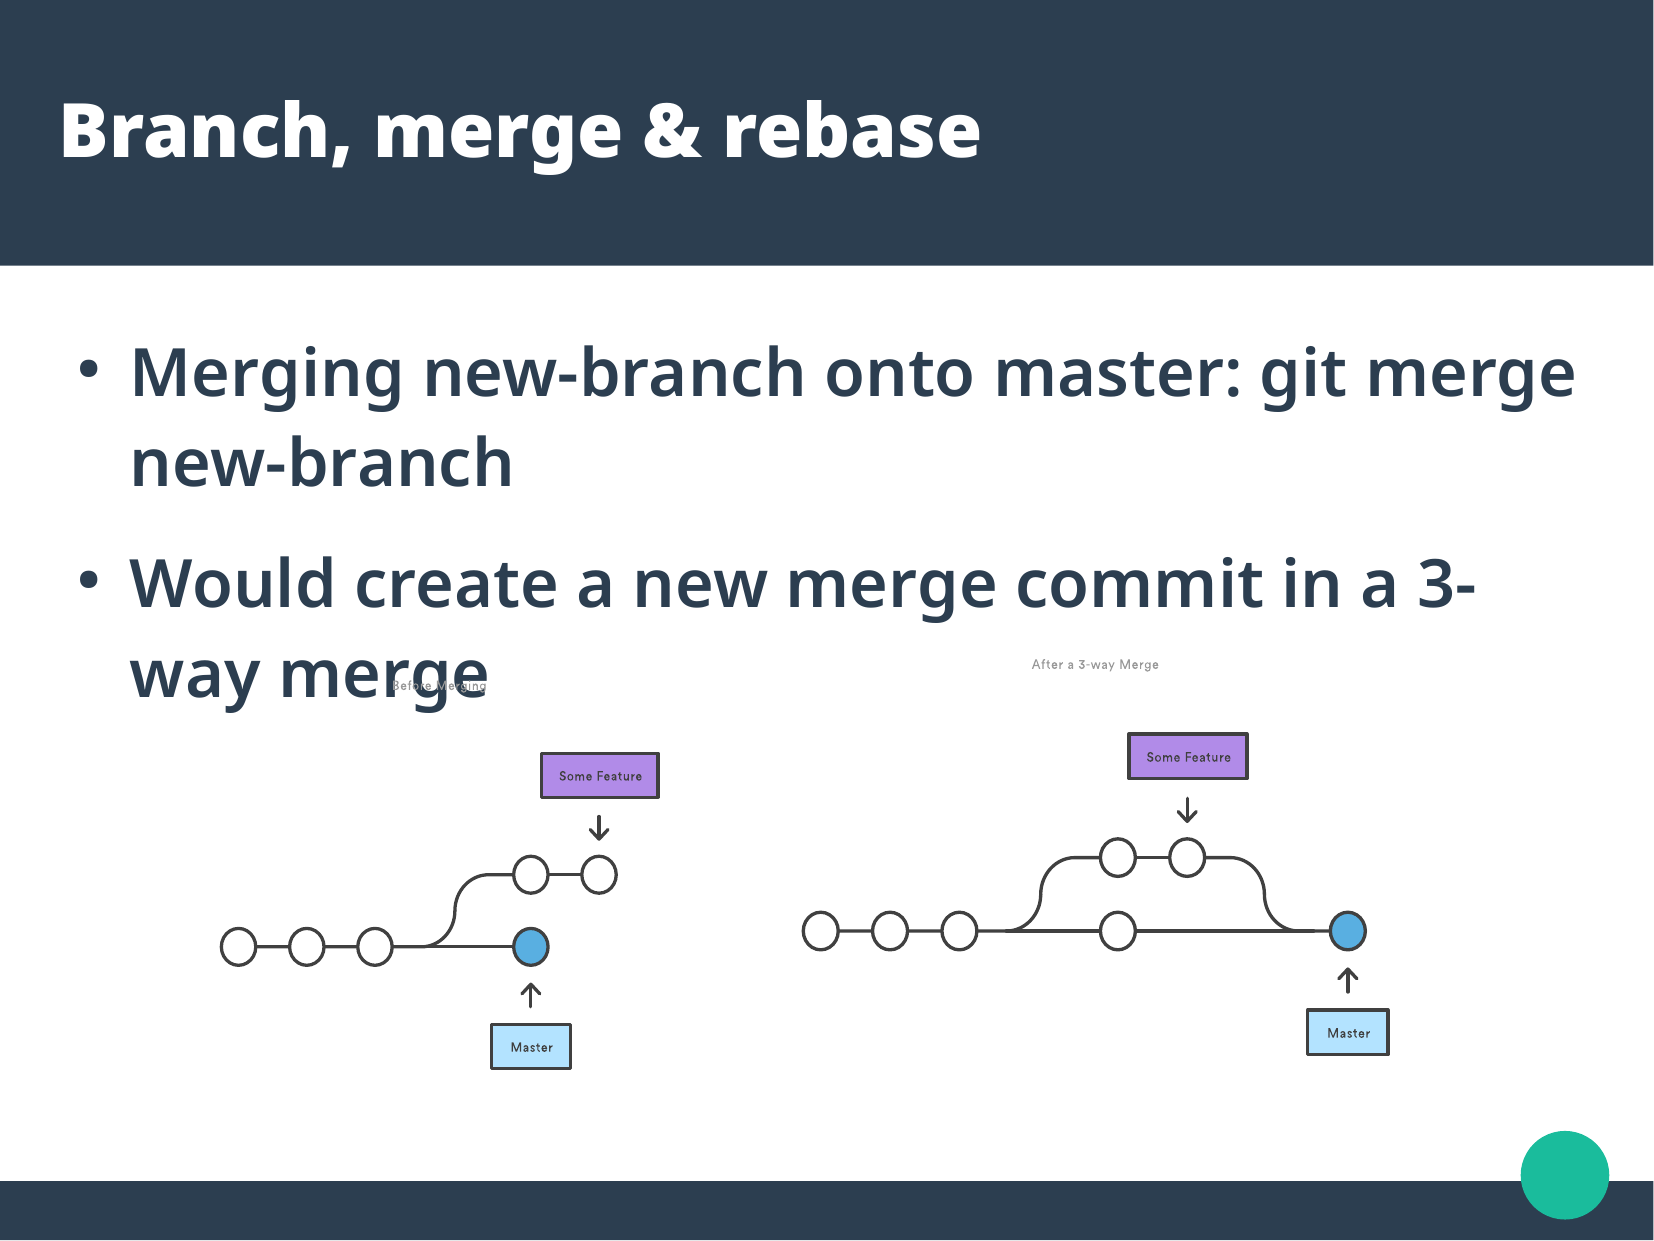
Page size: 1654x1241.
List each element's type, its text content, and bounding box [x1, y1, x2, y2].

title Branch, merge & rebase [59, 49, 1595, 207]
list Merging new-branch onto master: git merge new-branch Would create a new merge commit in a 3-way merge [59, 324, 1595, 1152]
picture [111, 614, 1430, 1119]
